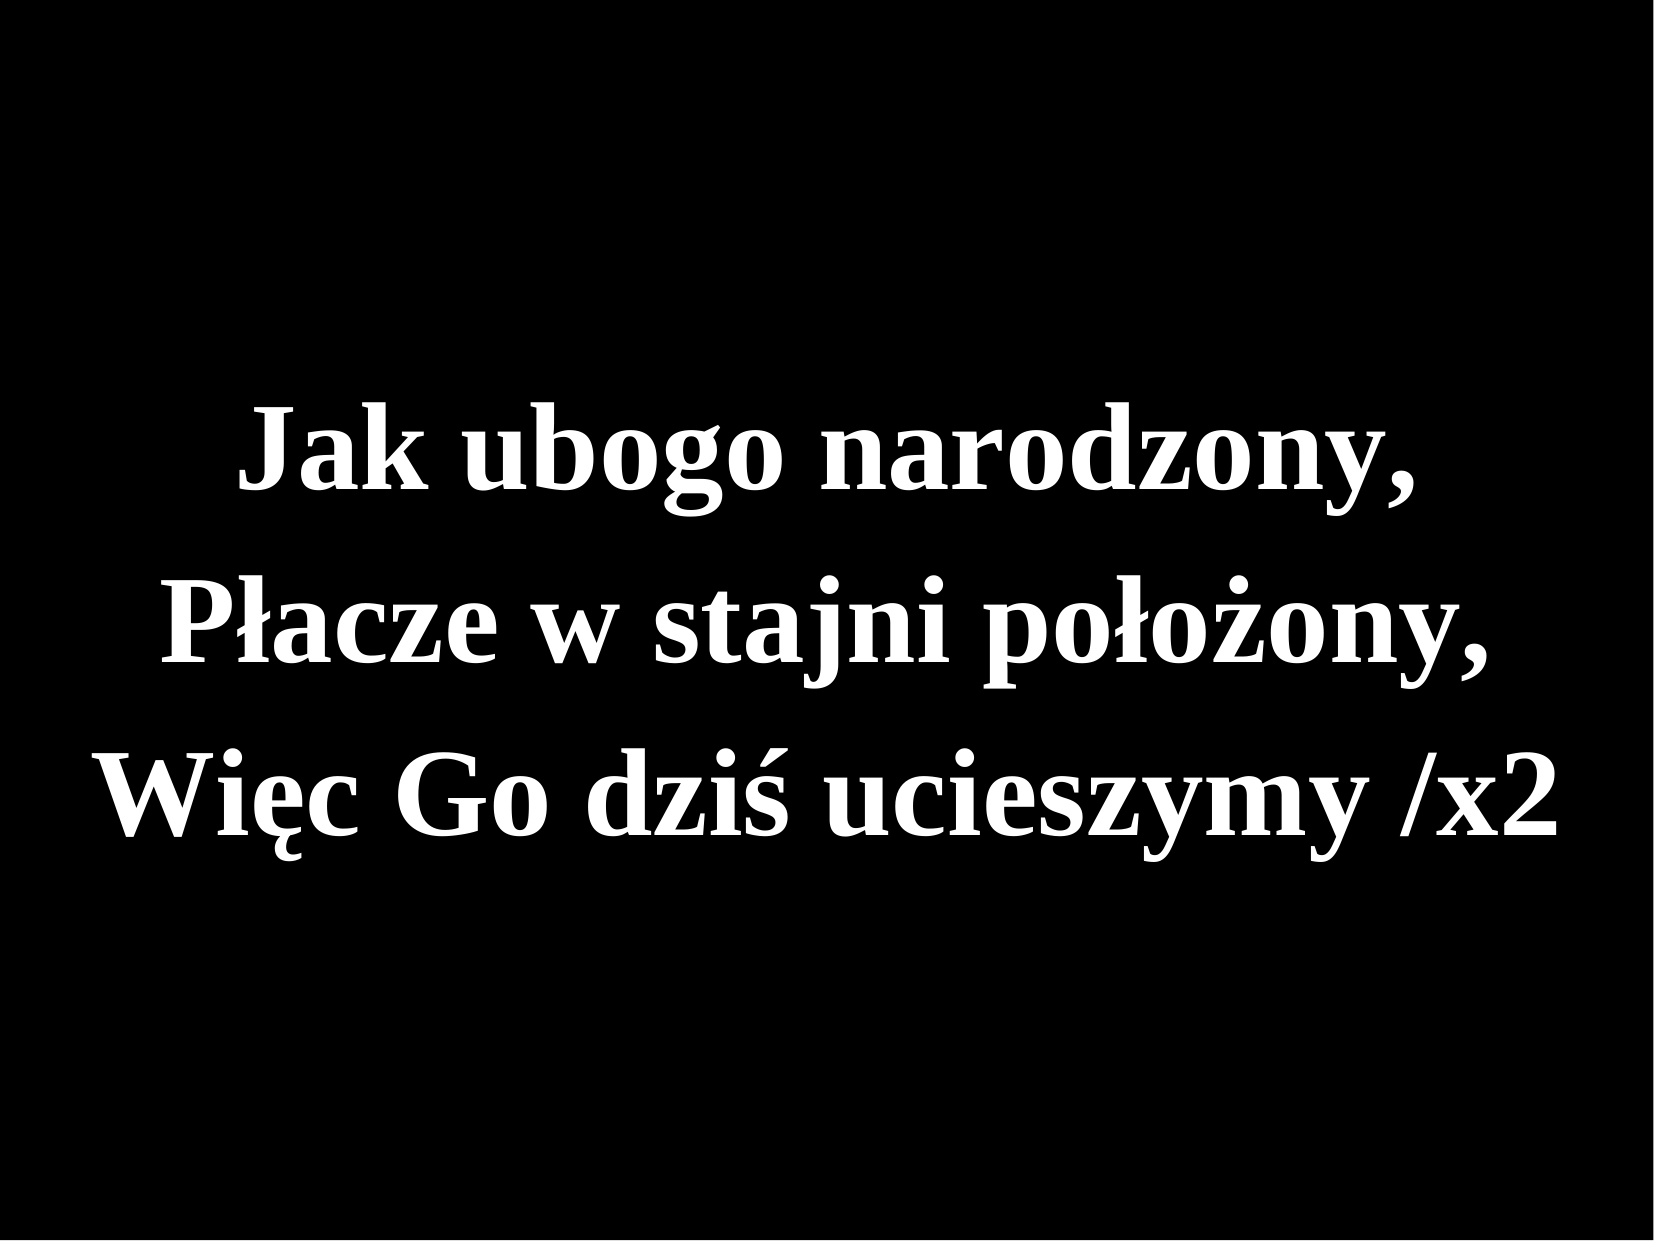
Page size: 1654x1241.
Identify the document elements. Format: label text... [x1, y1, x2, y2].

title Jak ubogo narodzony, ppp Płacze w stajni położony, ppp Więc Go dziś ucieszymy /x2 [0, 0, 1654, 1241]
